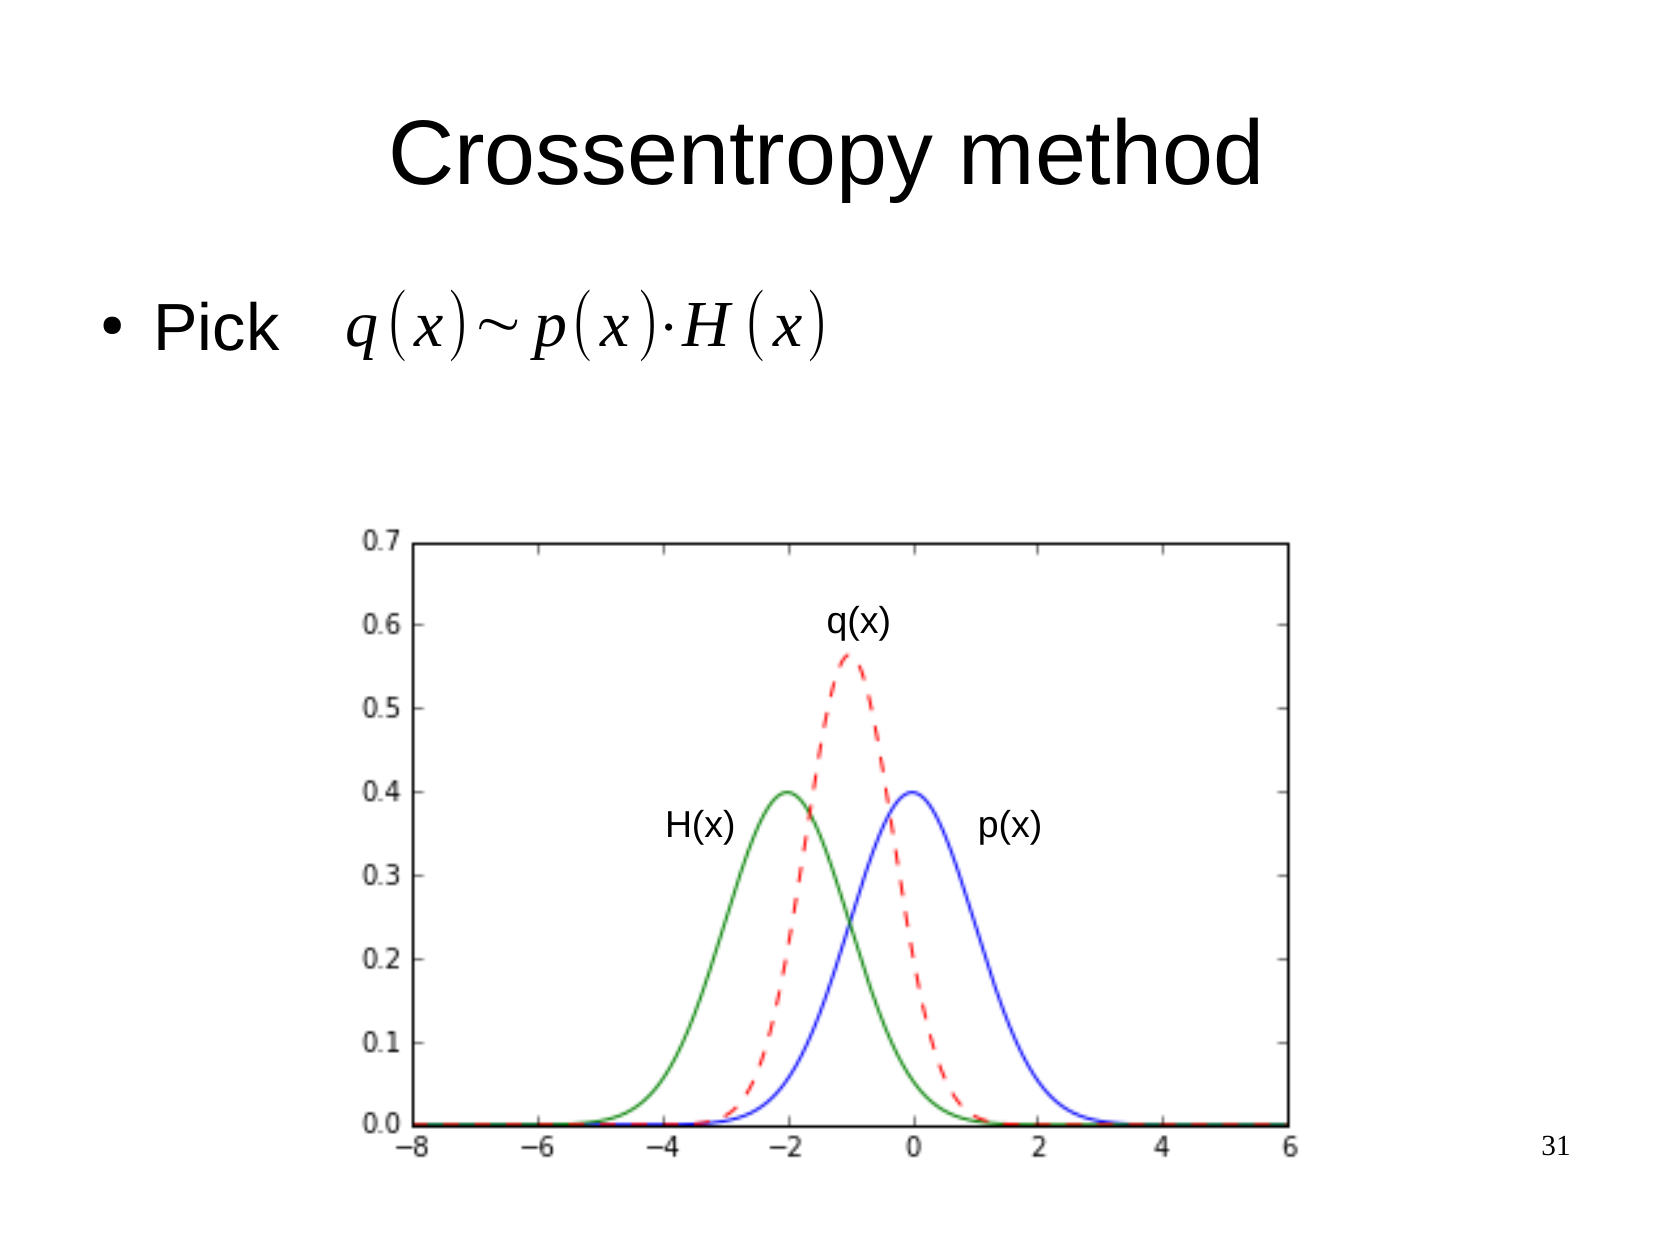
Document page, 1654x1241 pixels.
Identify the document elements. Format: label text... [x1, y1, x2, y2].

title Crossentropy method [82, 49, 1571, 257]
picture [342, 512, 1314, 1181]
text_box q(x) [811, 592, 907, 650]
text_box H(x) [650, 796, 751, 853]
list Pick [82, 290, 1571, 1010]
chart [328, 284, 846, 364]
text_box p(x) [963, 796, 1058, 853]
